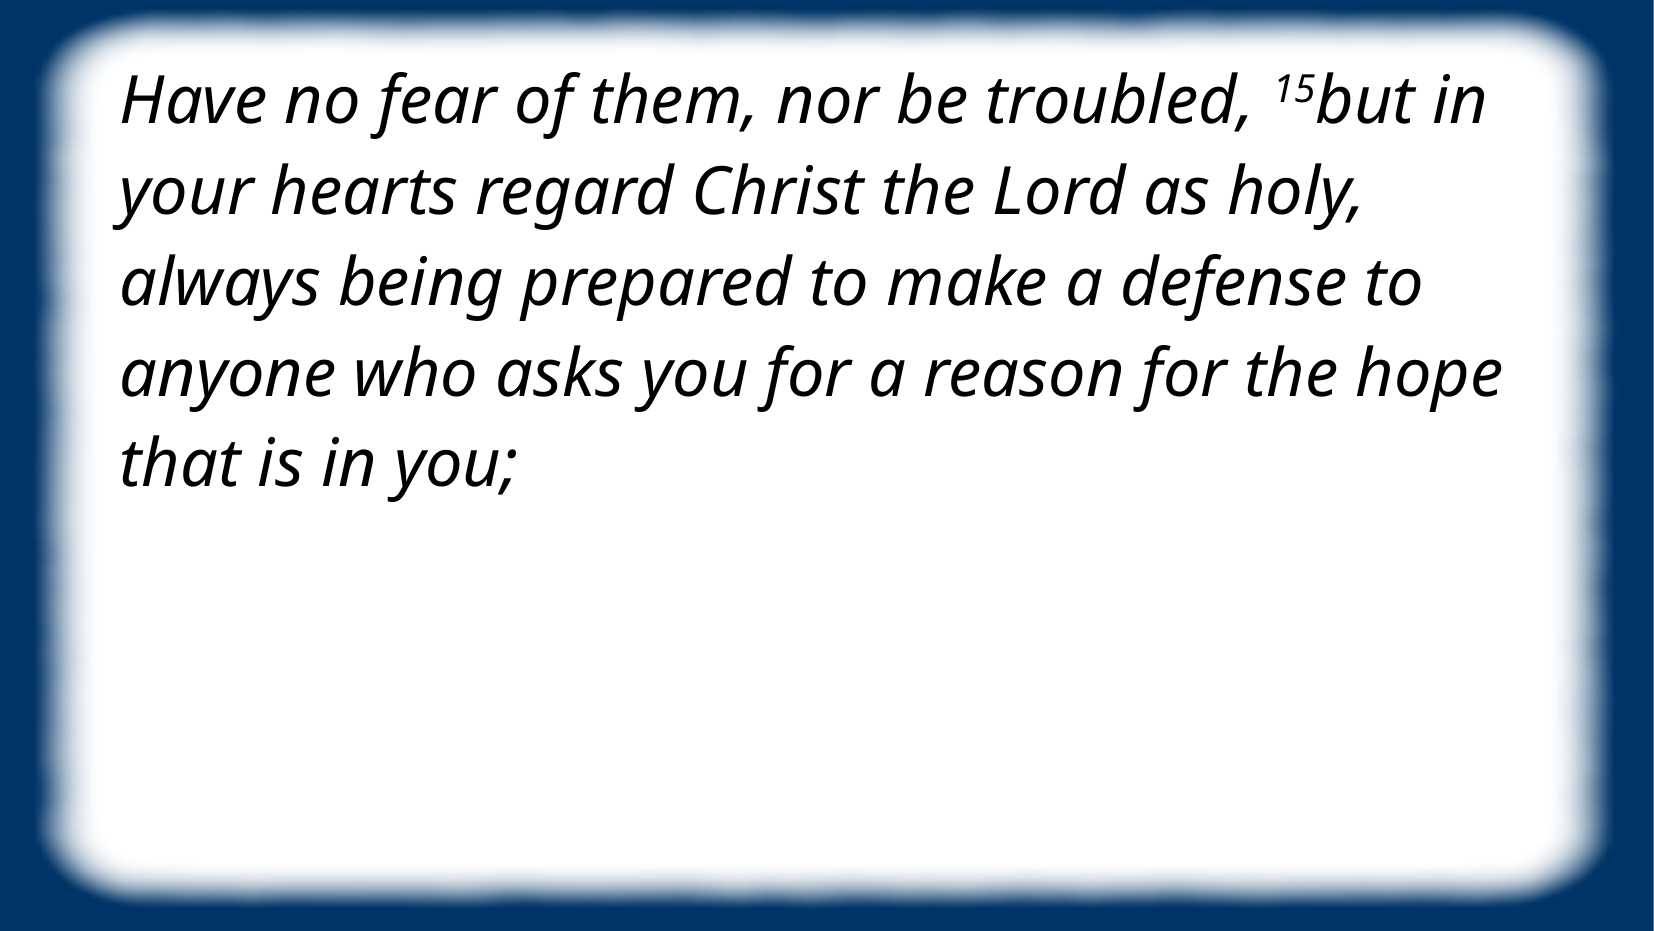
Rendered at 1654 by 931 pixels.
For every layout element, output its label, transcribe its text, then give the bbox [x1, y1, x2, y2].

picture [0, 0, 1654, 931]
text_box Have no fear of them, nor be troubled, 15but in your hearts regard Christ the Lord as holy, always being prepared to make a defense to anyone who asks you for a reason for the hope that is in you; [105, 45, 1546, 504]
